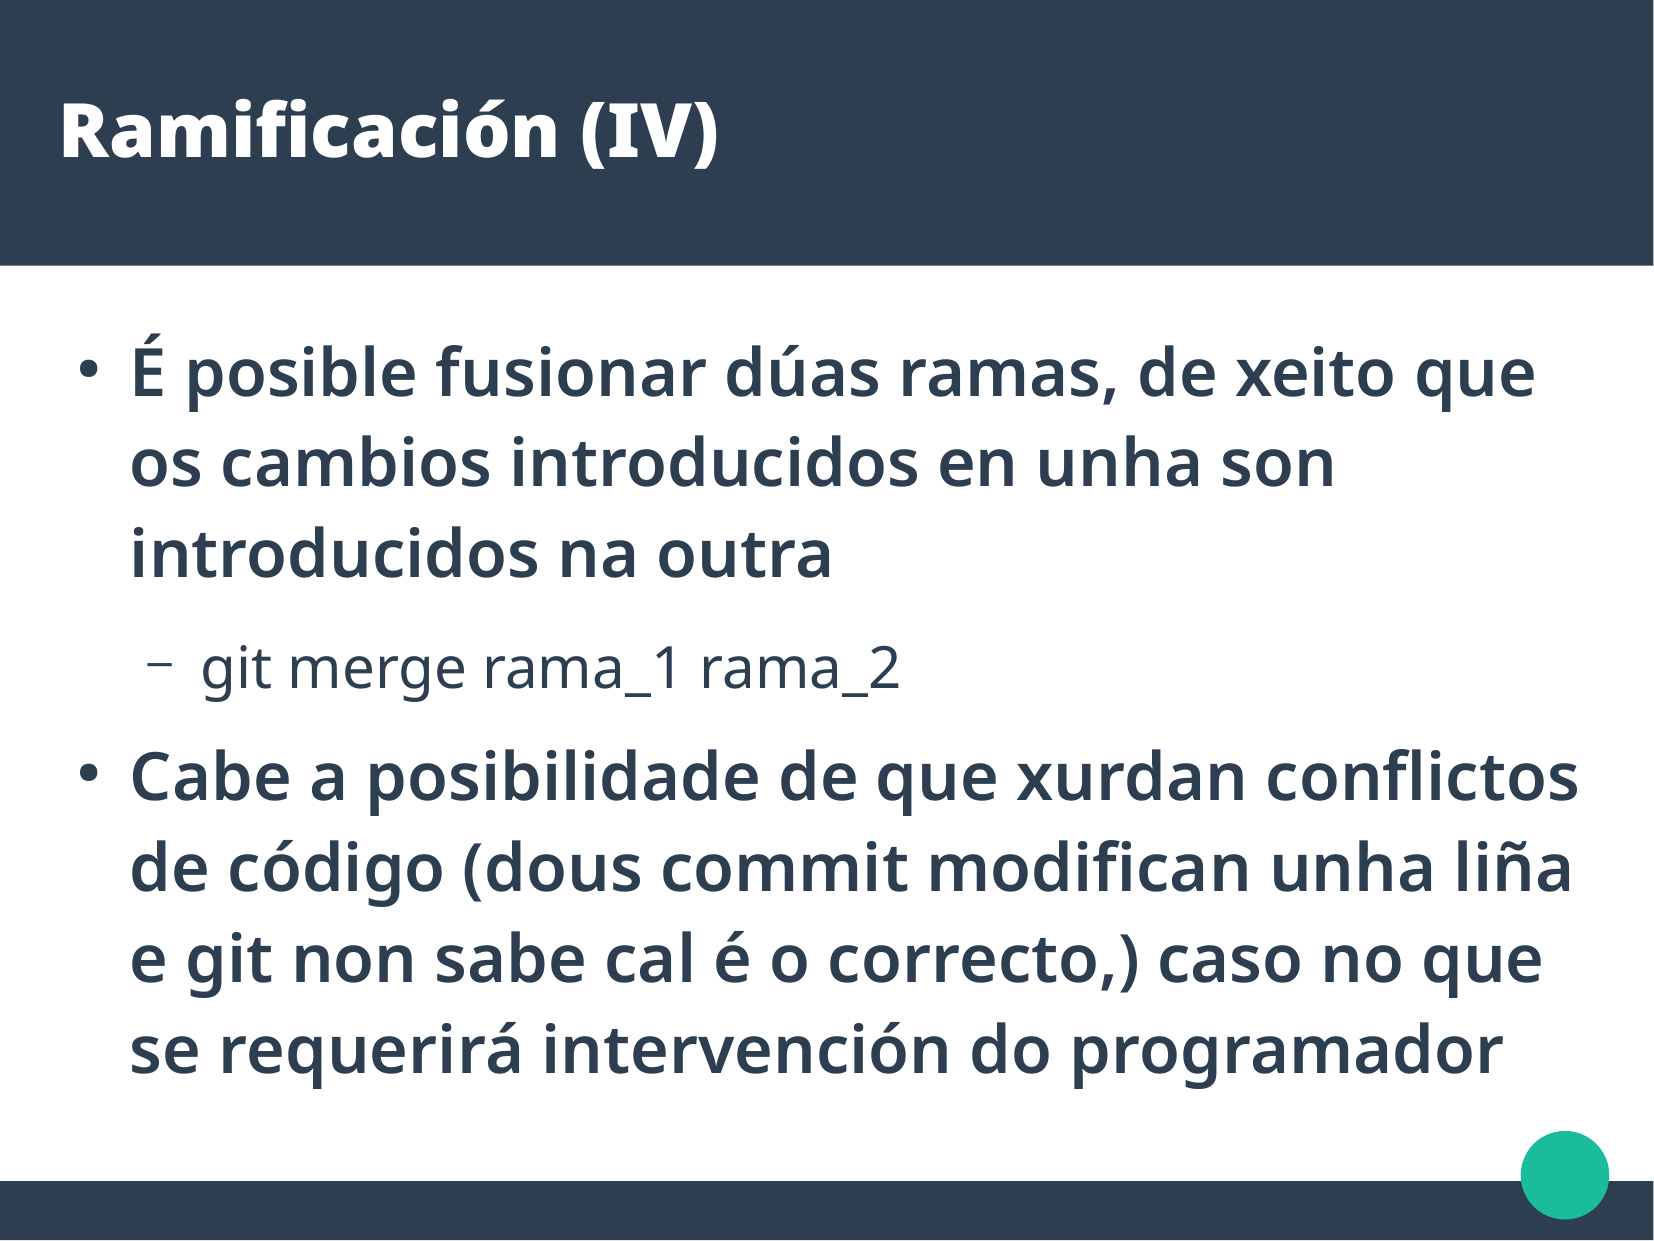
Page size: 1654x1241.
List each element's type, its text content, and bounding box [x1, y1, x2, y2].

title Ramificación (IV) [59, 49, 1595, 207]
list É posible fusionar dúas ramas, de xeito que os cambios introducidos en unha son introducidos na outra git merge rama_1 rama_2 Cabe a posibilidade de que xurdan conflictos de código (dous commit modifican unha liña e git non sabe cal é o correcto,) caso no que se requerirá intervención do programador [59, 324, 1595, 1152]
